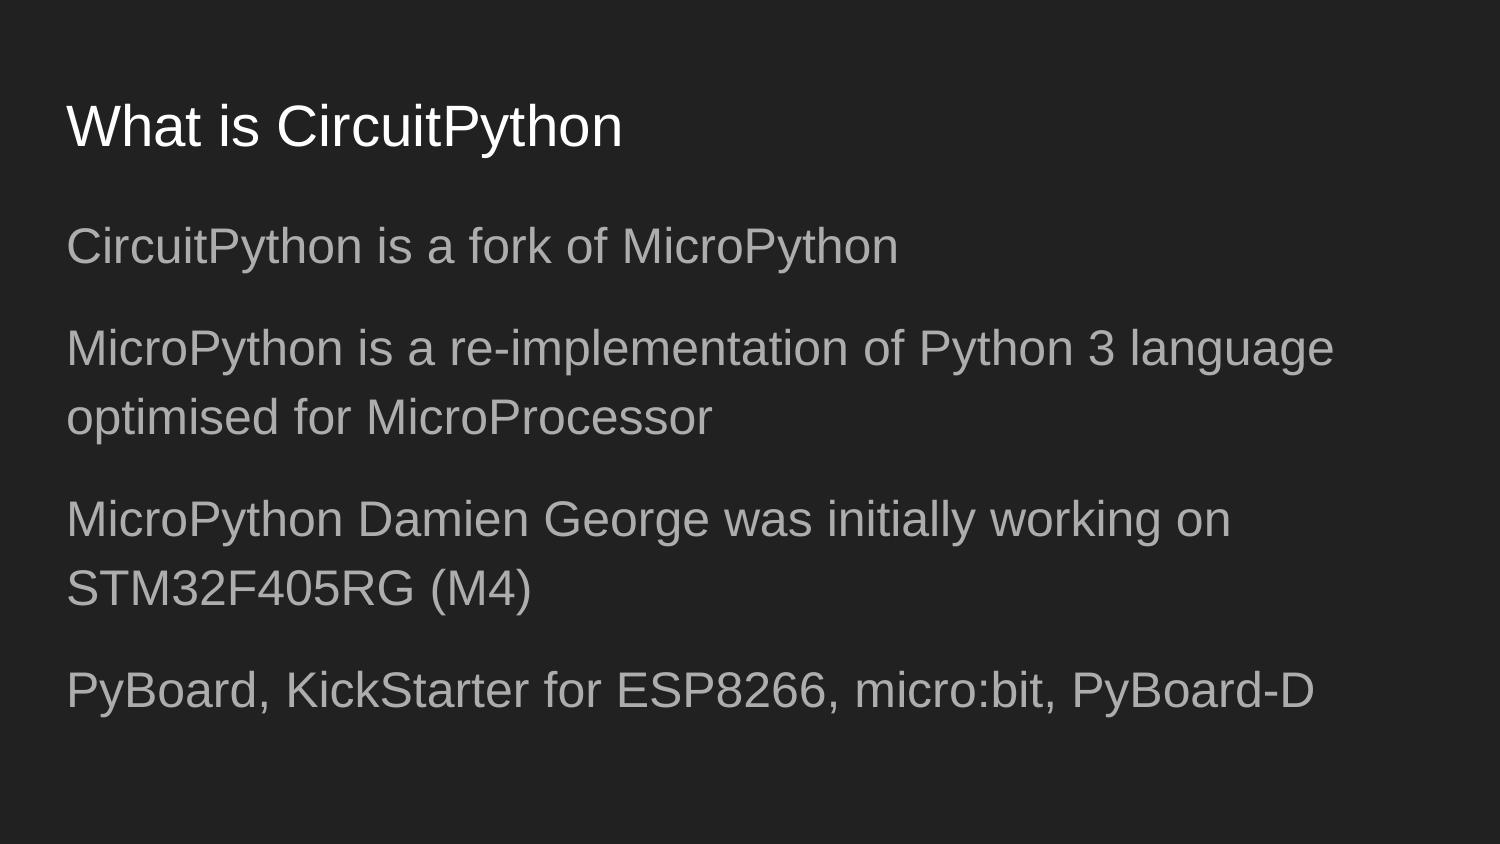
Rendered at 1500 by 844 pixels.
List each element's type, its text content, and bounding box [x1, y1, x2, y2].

title What is CircuitPython [51, 72, 1449, 167]
list CircuitPython is a fork of MicroPython MicroPython is a re-implementation of Python 3 language optimised for MicroProcessor MicroPython Damien George was initially working on STM32F405RG (M4) PyBoard, KickStarter for ESP8266, micro:bit, PyBoard-D [51, 189, 1449, 750]
